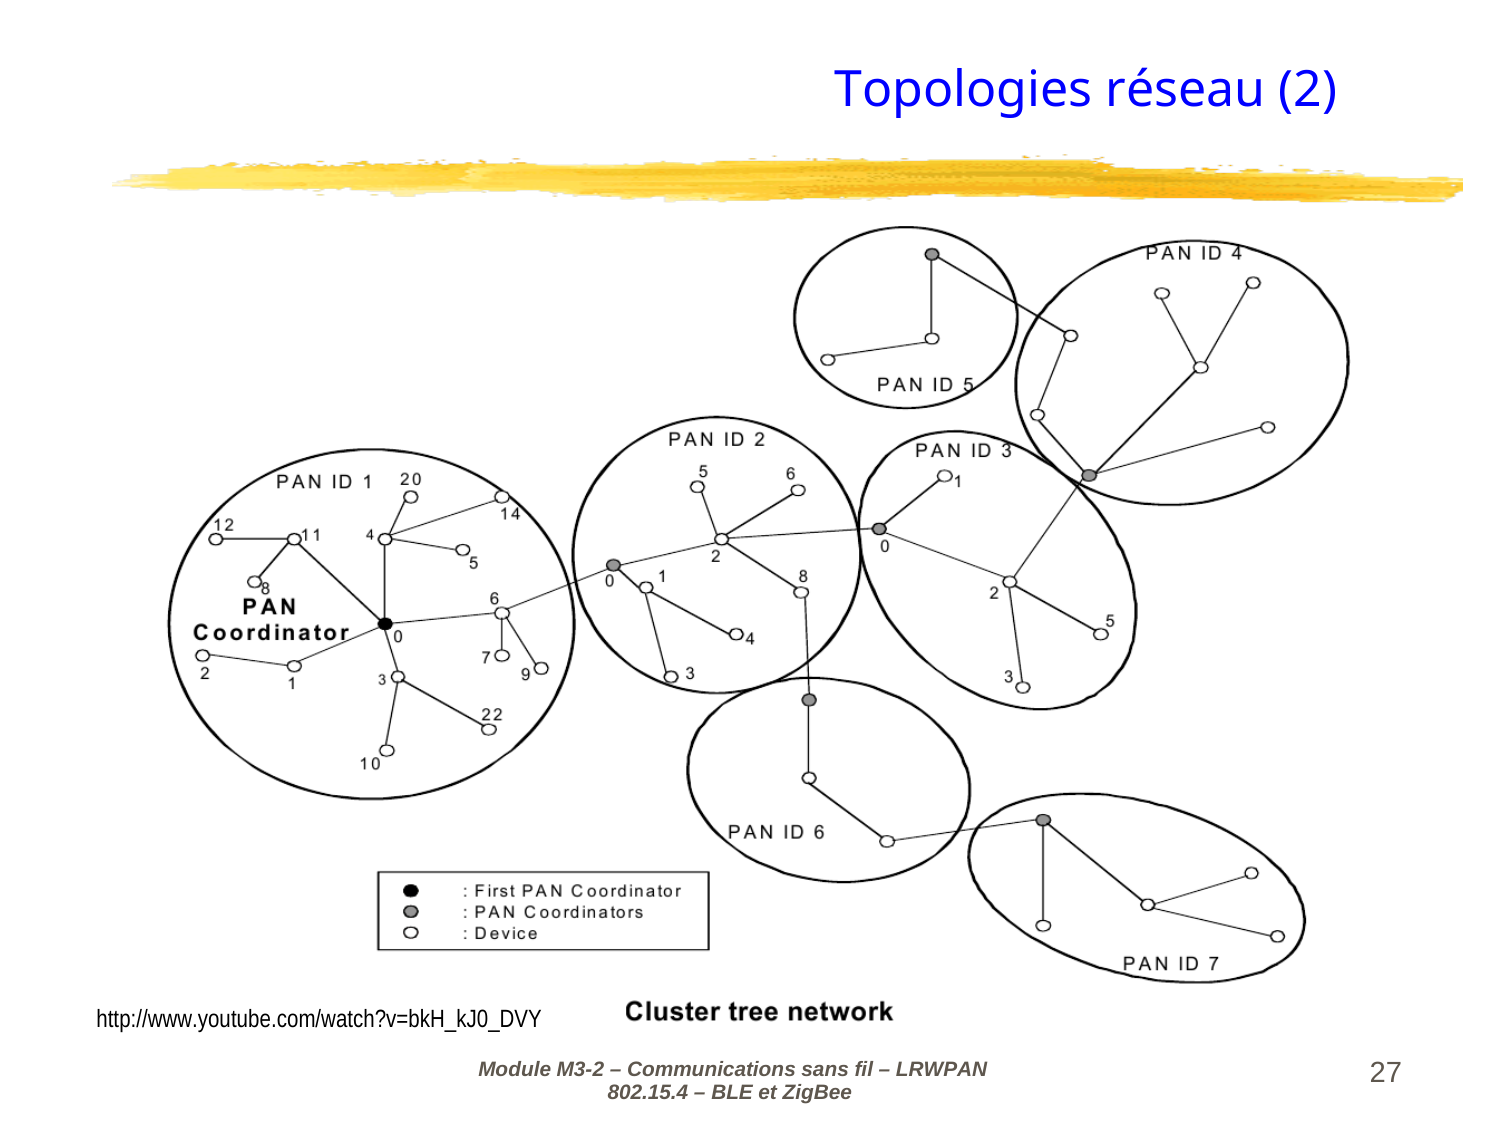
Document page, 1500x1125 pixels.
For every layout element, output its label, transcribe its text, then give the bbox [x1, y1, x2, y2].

title Topologies réseau (2) [62, 37, 1338, 138]
text_box http://www.youtube.com/watch?v=bkH_kJ0_DVY [81, 996, 557, 1040]
picture [112, 149, 1463, 213]
picture [148, 215, 1392, 1035]
